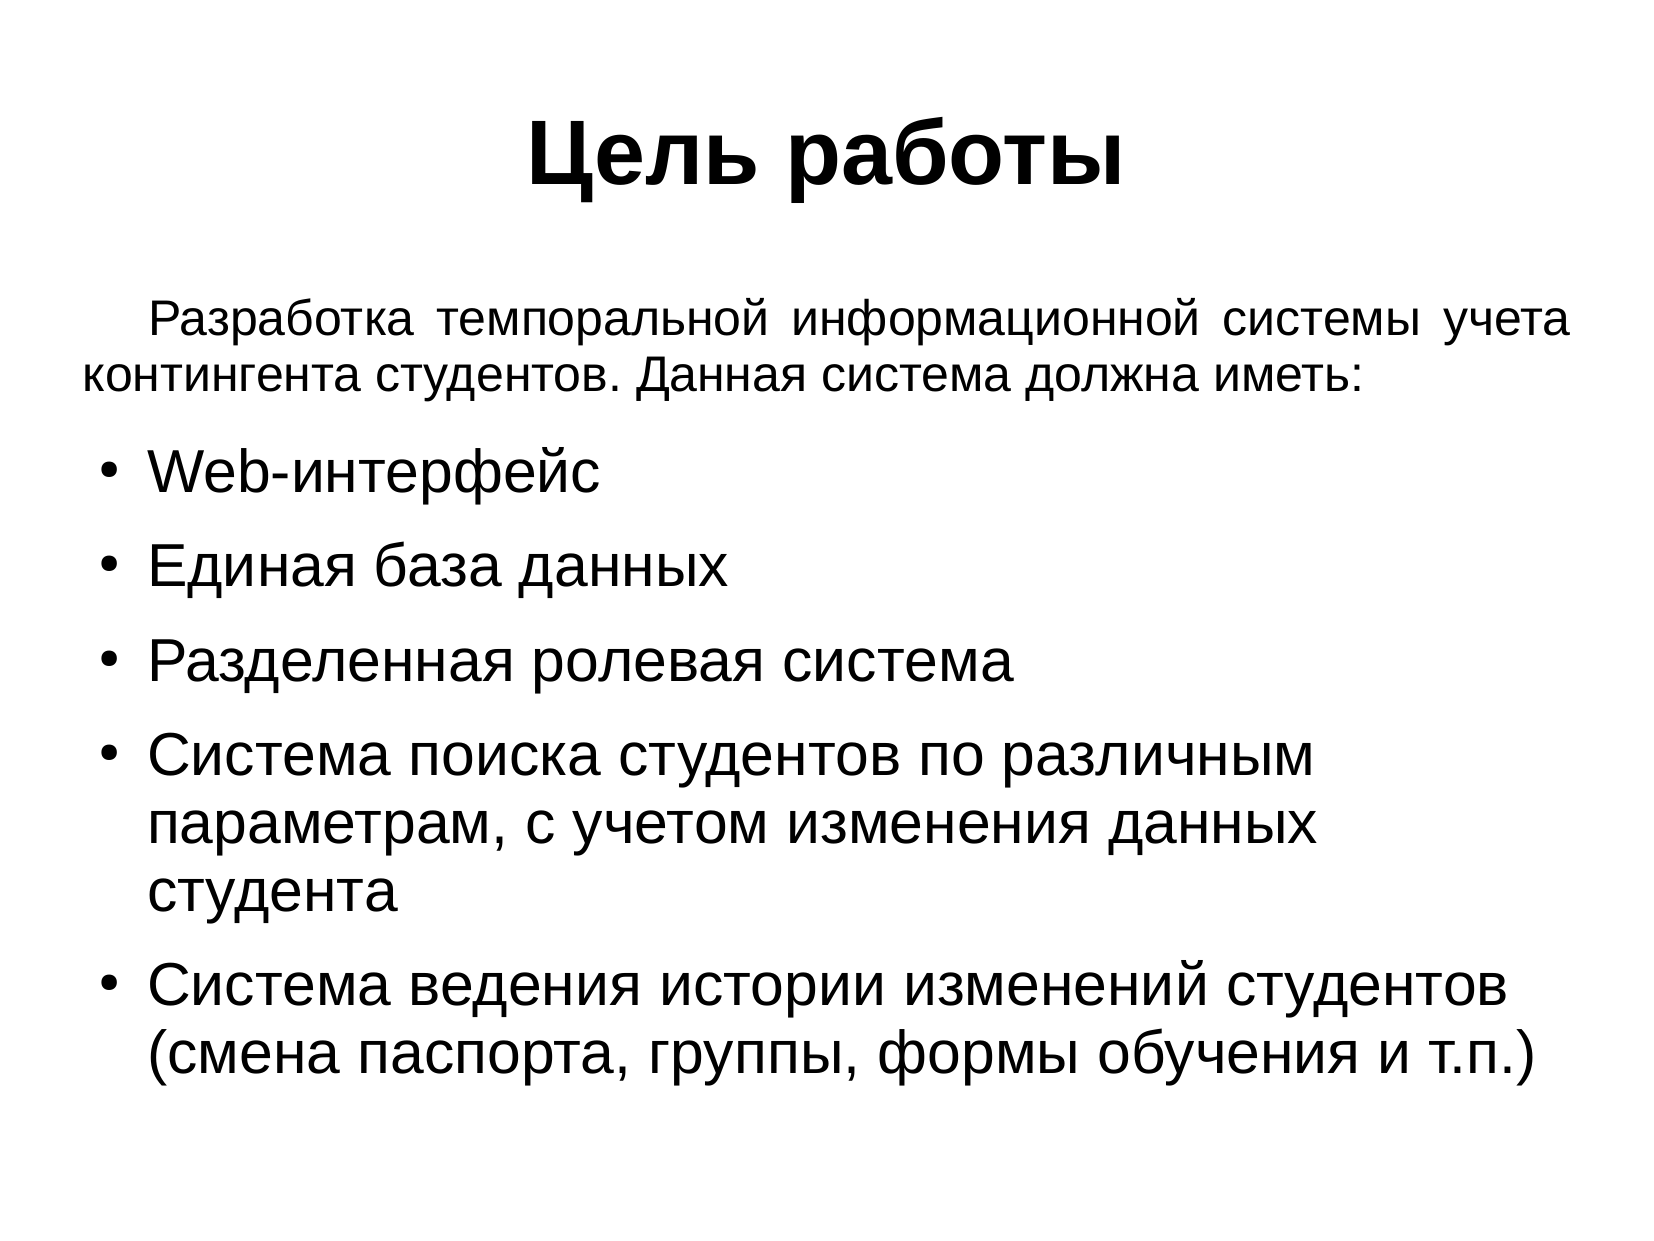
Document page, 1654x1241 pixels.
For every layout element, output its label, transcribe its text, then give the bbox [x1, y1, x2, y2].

list Web-интерфейс Единая база данных Разделенная ролевая система Система поиска студентов по различным параметрам, с учетом изменения данных студента Система ведения истории изменений студентов (смена паспорта, группы, формы обучения и т.п.) [82, 437, 1571, 1099]
list Разработка темпоральной информационной системы учета контингента студентов. Данная система должна иметь: [82, 290, 1571, 437]
title Цель работы [82, 49, 1571, 257]
